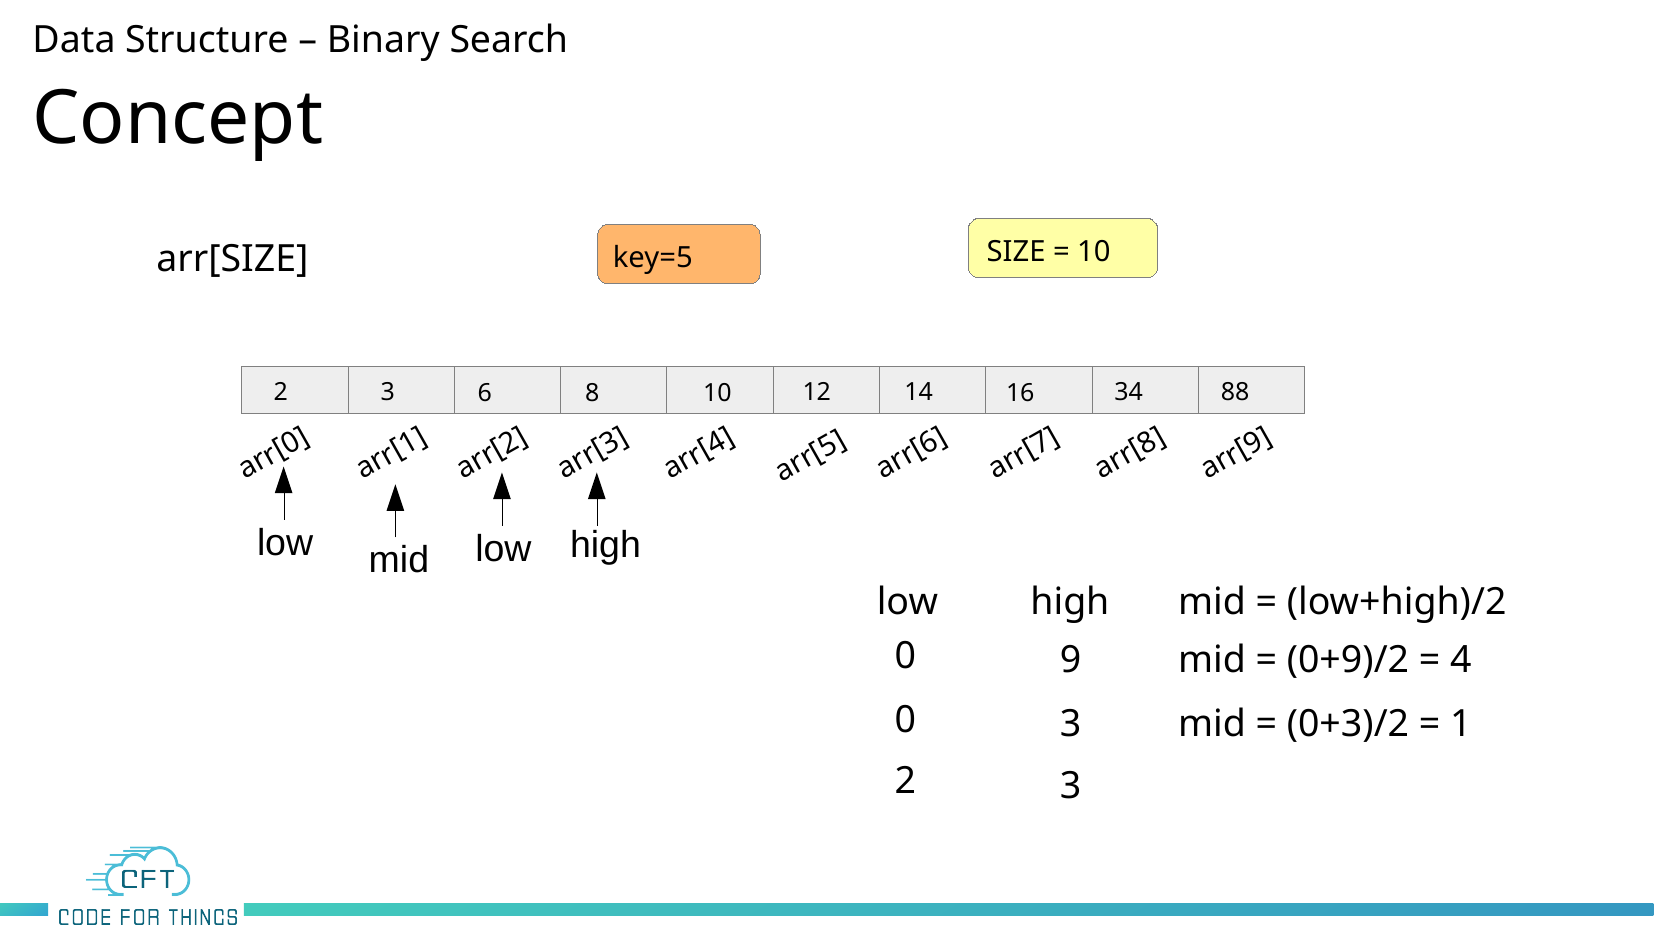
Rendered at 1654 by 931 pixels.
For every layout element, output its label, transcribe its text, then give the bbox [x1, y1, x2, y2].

text_box SIZE = 10 [971, 222, 1152, 272]
text_box mid = (0+3)/2 = 1 [1163, 689, 1654, 750]
text_box arr[7] [964, 412, 1104, 505]
text_box 0 [879, 685, 934, 744]
text_box [329, 366, 403, 414]
text_box arr[2] [430, 393, 567, 505]
text_box mid [354, 531, 444, 589]
text_box low [460, 519, 547, 577]
text_box 9 [1045, 625, 1099, 684]
text_box low [862, 566, 957, 626]
text_box arr[5] [750, 407, 891, 508]
text_box arr[SIZE] [141, 224, 355, 291]
text_box mid = (0+9)/2 = 4 [1163, 625, 1654, 686]
text_box high [1015, 566, 1128, 626]
text_box arr[9] [1175, 390, 1317, 505]
text_box 0 [879, 620, 934, 680]
title Data Structure – Binary Search Concept [32, 12, 1184, 166]
text_box 12 [787, 366, 870, 411]
text_box arr[4] [641, 412, 780, 505]
text_box 8 [570, 367, 652, 412]
text_box 2 [258, 366, 329, 411]
text_box [1288, 366, 1305, 414]
text_box 2 [879, 746, 934, 805]
text_box 16 [991, 366, 1088, 418]
text_box low [242, 513, 328, 571]
text_box arr[3] [531, 404, 673, 505]
text_box 10 [688, 367, 774, 412]
picture [59, 846, 237, 925]
text_box 88 [1206, 366, 1288, 418]
text_box arr[8] [1072, 389, 1207, 505]
text_box [241, 366, 285, 414]
text_box [599, 224, 759, 229]
text_box mid = (low+high)/2 [1163, 566, 1563, 625]
text_box arr[0] [212, 397, 353, 505]
text_box 3 [365, 366, 436, 411]
text_box 3 [1045, 689, 1099, 748]
text_box [971, 366, 991, 414]
text_box [870, 366, 889, 414]
text_box 34 [1099, 366, 1181, 418]
text_box key=5 [590, 229, 768, 284]
text_box [1181, 366, 1206, 414]
text_box arr[1] [330, 389, 467, 505]
text_box 14 [889, 366, 971, 418]
text_box arr[6] [857, 404, 992, 505]
text_box [1088, 366, 1099, 414]
text_box high [555, 516, 656, 573]
text_box 3 [1045, 750, 1099, 810]
text_box [436, 366, 828, 414]
text_box 6 [462, 367, 545, 412]
text_box [968, 218, 1158, 278]
